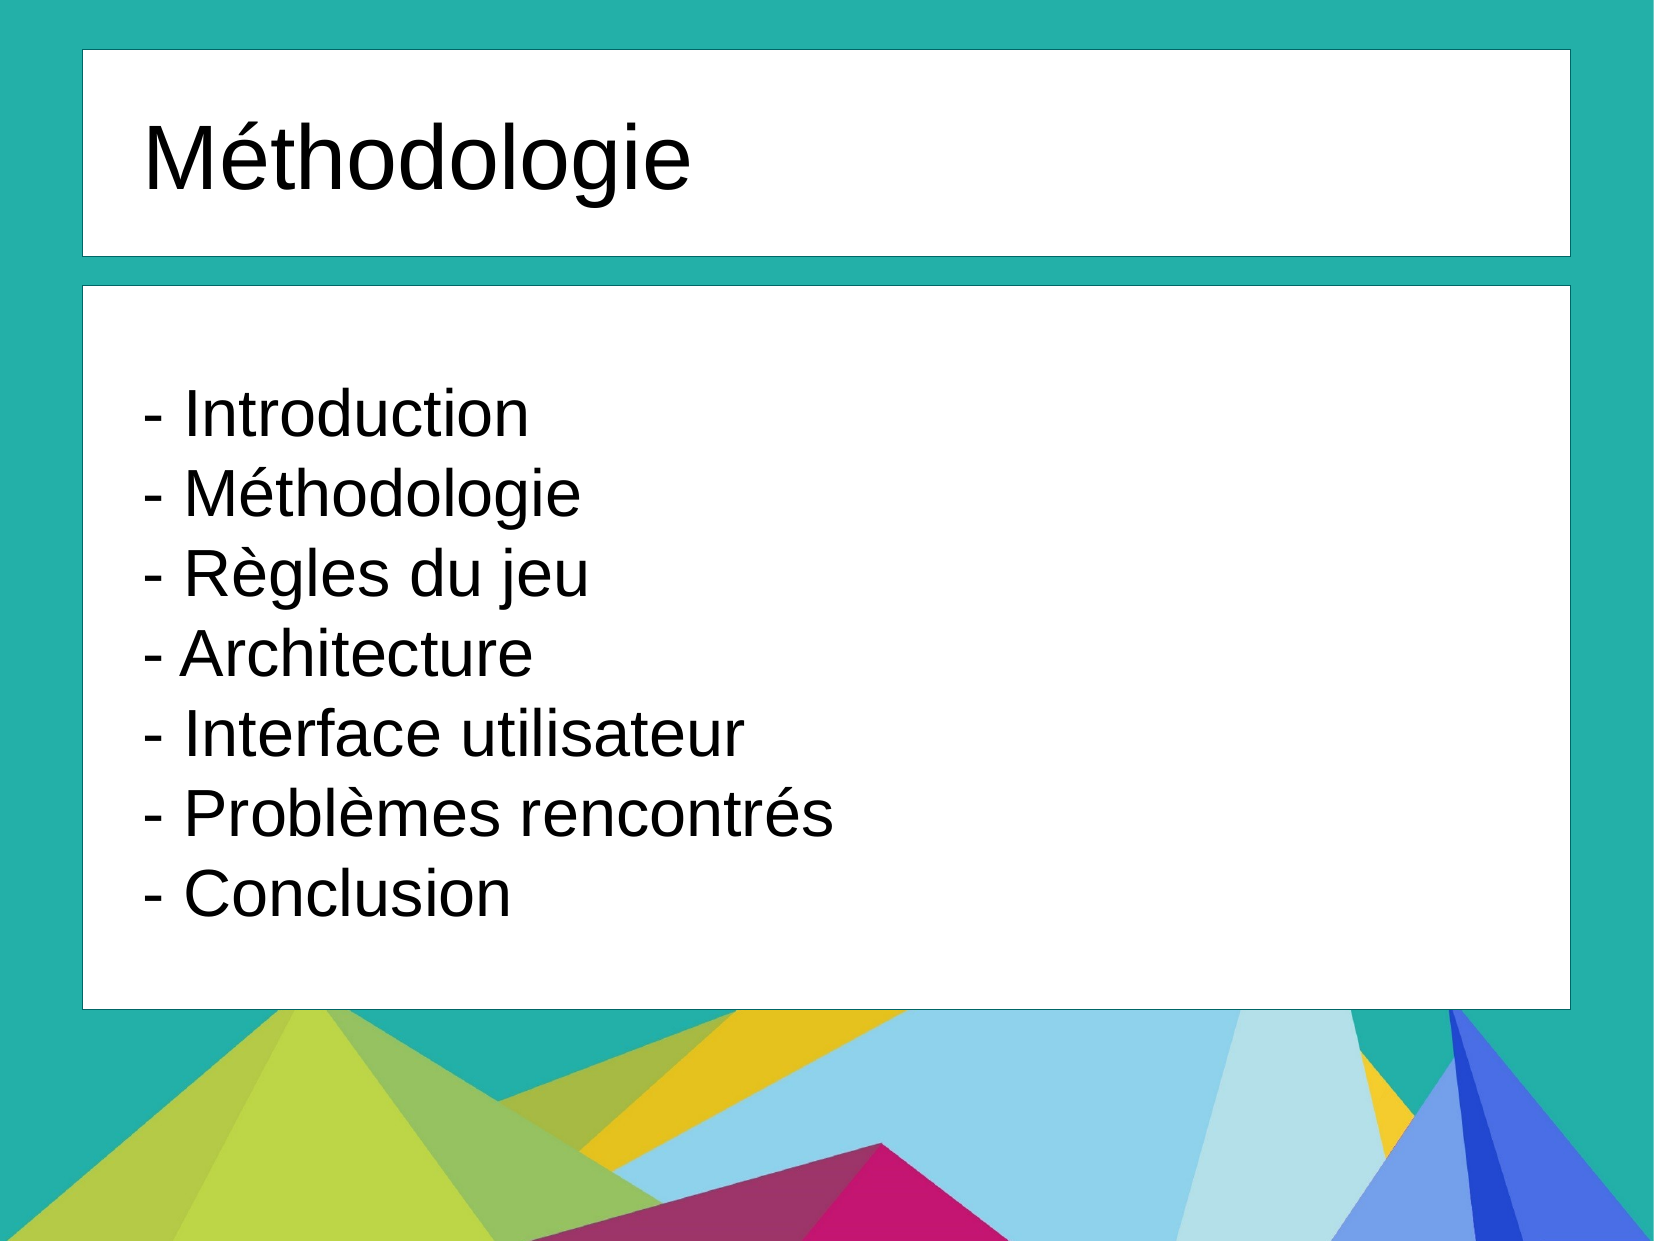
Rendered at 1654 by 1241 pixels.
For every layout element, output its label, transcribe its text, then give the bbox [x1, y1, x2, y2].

title Méthodologie [82, 49, 1571, 257]
text_box [82, 285, 1571, 290]
picture [0, 0, 1654, 1241]
subtitle - Introduction - Méthodologie - Règles du jeu - Architecture - Interface utilisateur - Problèmes rencontrés - Conclusion [82, 290, 1571, 1010]
